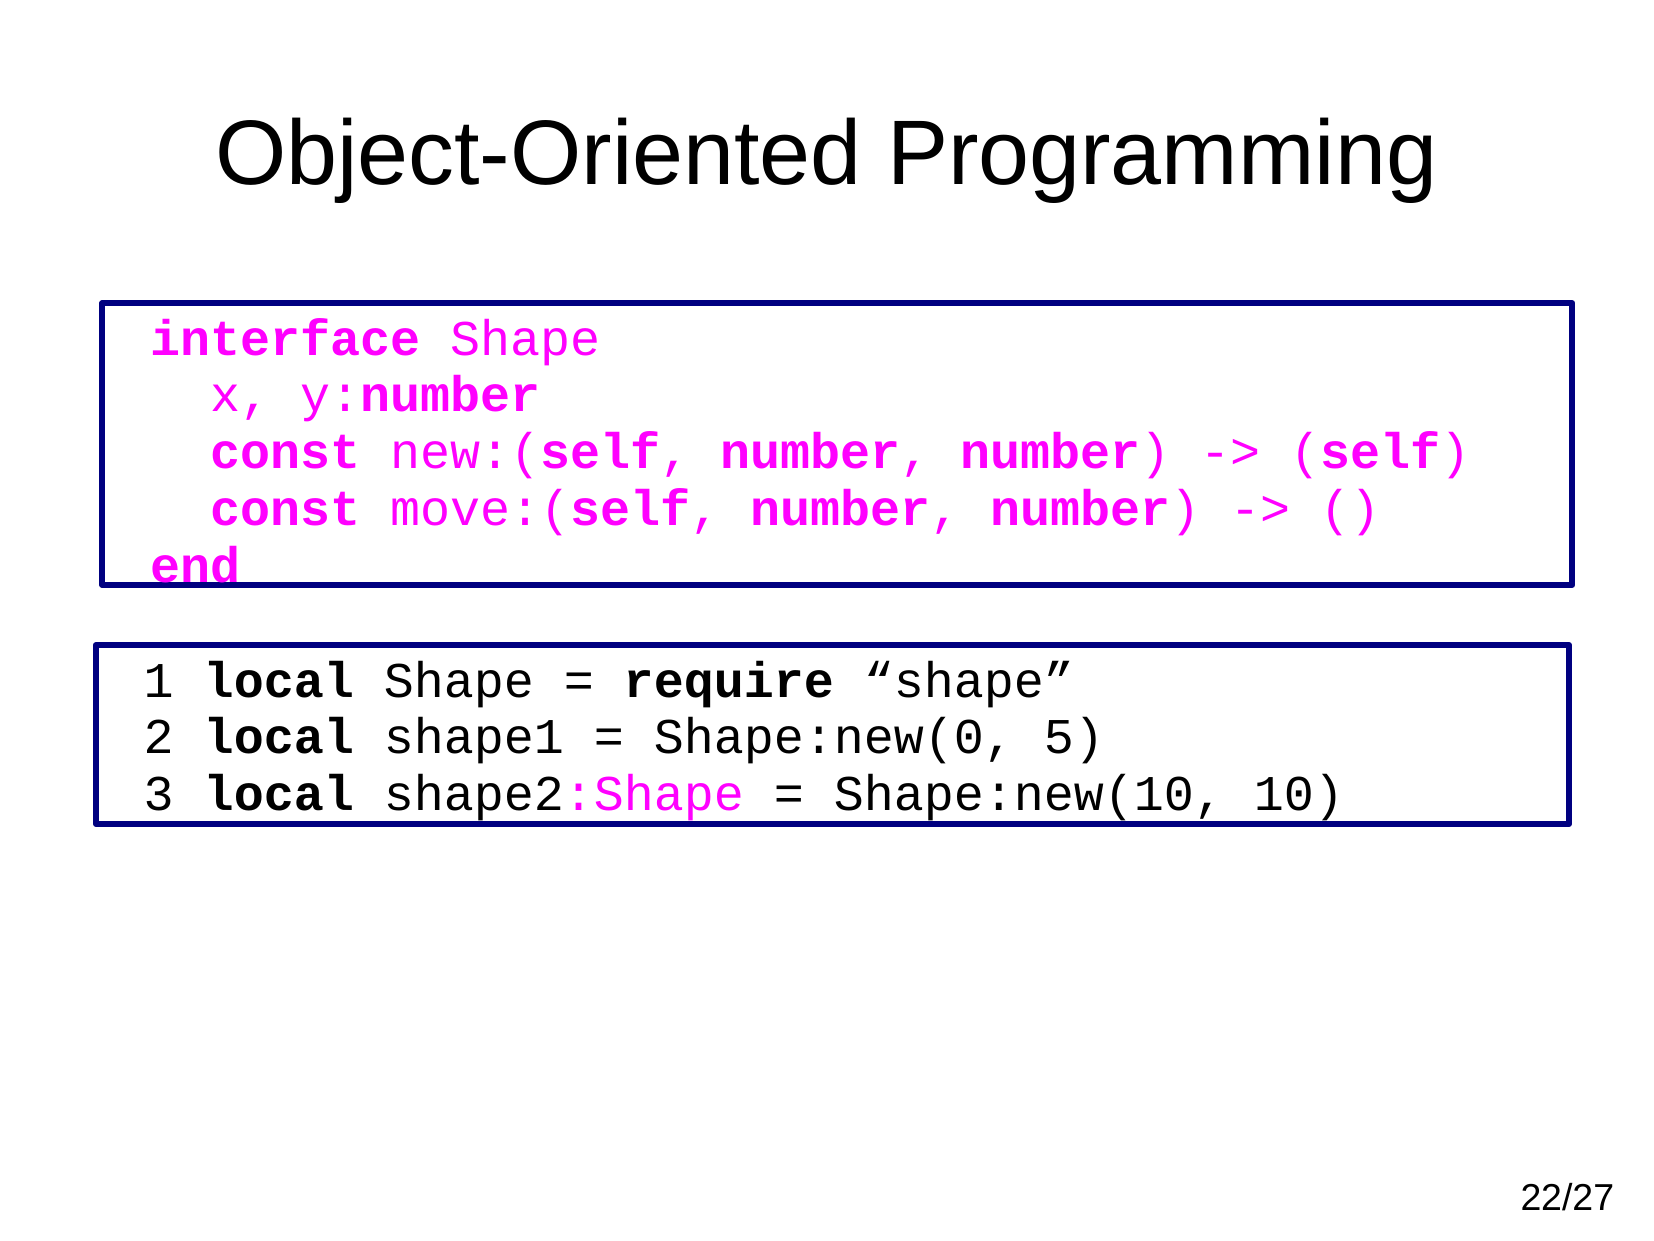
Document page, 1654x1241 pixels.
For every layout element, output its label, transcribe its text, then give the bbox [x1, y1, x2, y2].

text_box 1 local Shape = require “shape” 2 local shape1 = Shape:new(0, 5) 3 local shape2:Shape = Shape:new(10, 10) [95, 645, 1570, 824]
text_box interface Shape x, y:number const new:(self, number, number) -> (self) const move:(self, number, number) -> () end [102, 303, 1573, 586]
text_box 22/27 [1495, 1168, 1630, 1239]
title Object-Oriented Programming [82, 49, 1571, 257]
